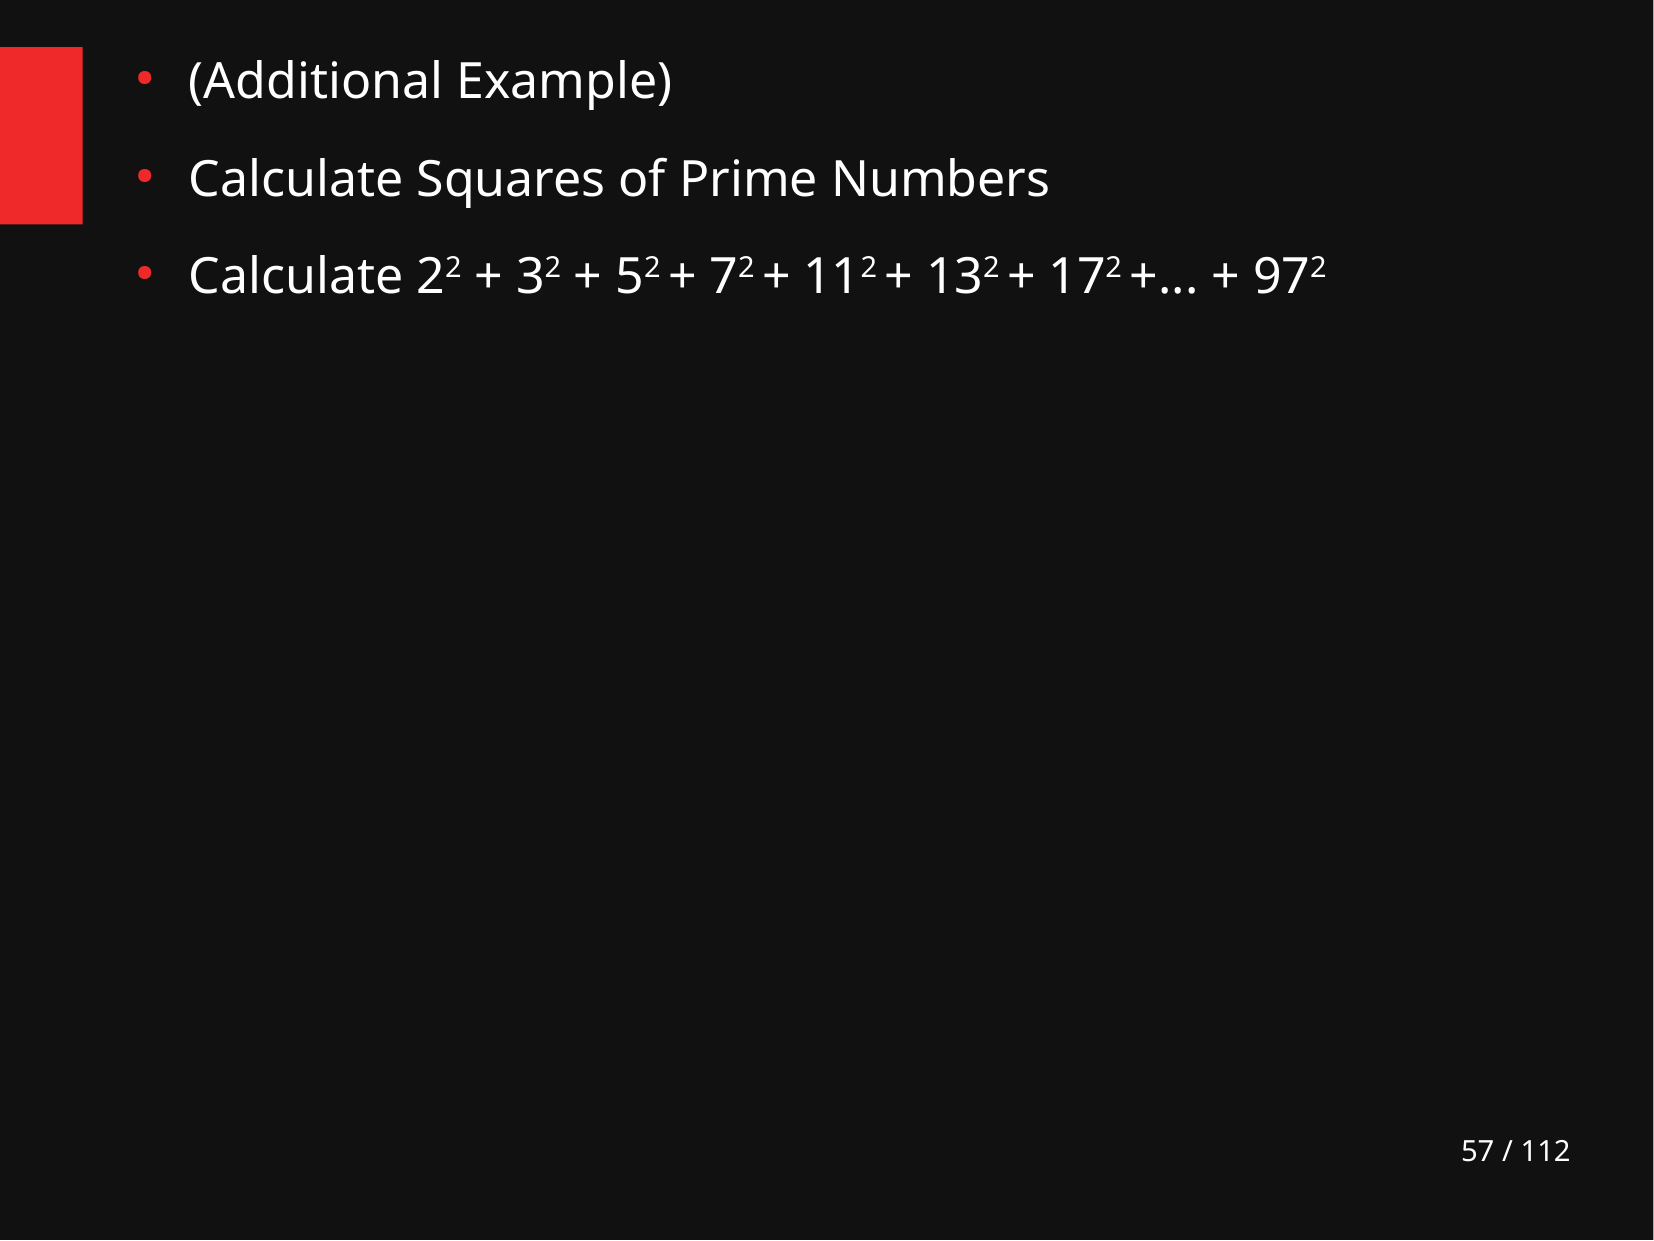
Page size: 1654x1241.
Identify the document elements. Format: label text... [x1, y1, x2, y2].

list (Additional Example) Calculate Squares of Prime Numbers Calculate 22 + 32 + 52 + 72 + 112 + 132 + 172 +... + 972 [118, 45, 1536, 1074]
